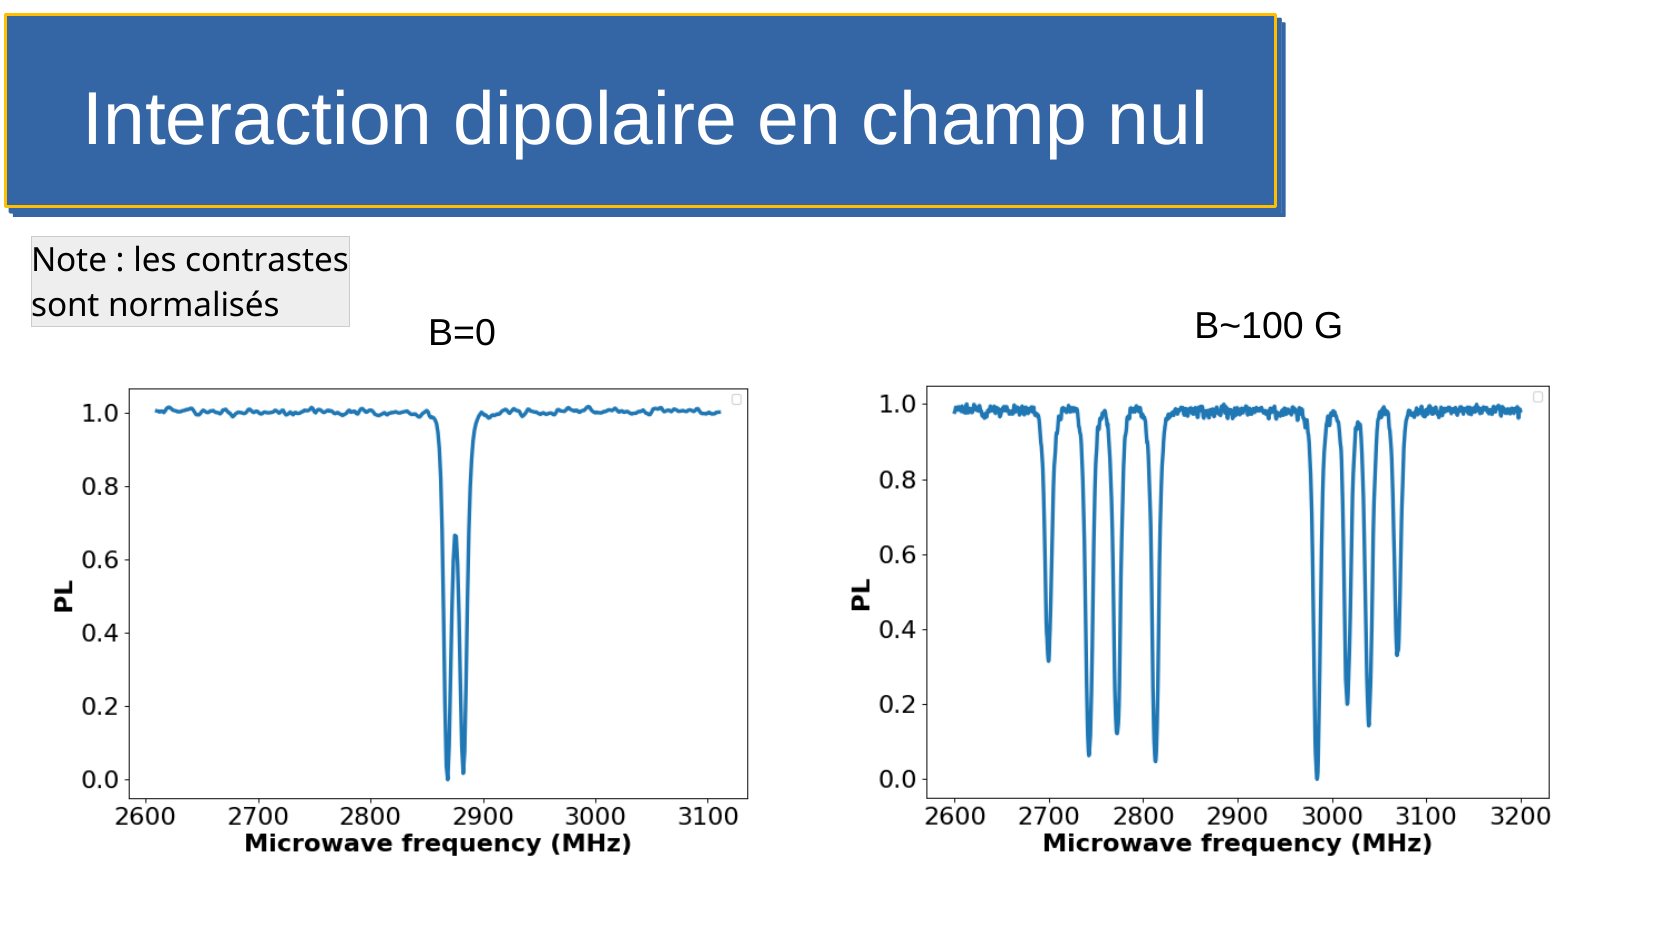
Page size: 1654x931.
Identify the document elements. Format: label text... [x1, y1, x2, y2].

text_box B~100 G [1179, 297, 1359, 355]
text_box B=0 [413, 303, 511, 361]
title Interaction dipolaire en champ nul [82, 44, 1235, 192]
picture [29, 321, 1629, 857]
text_box Note : les contrastes sont normalisés [55, 236, 325, 311]
